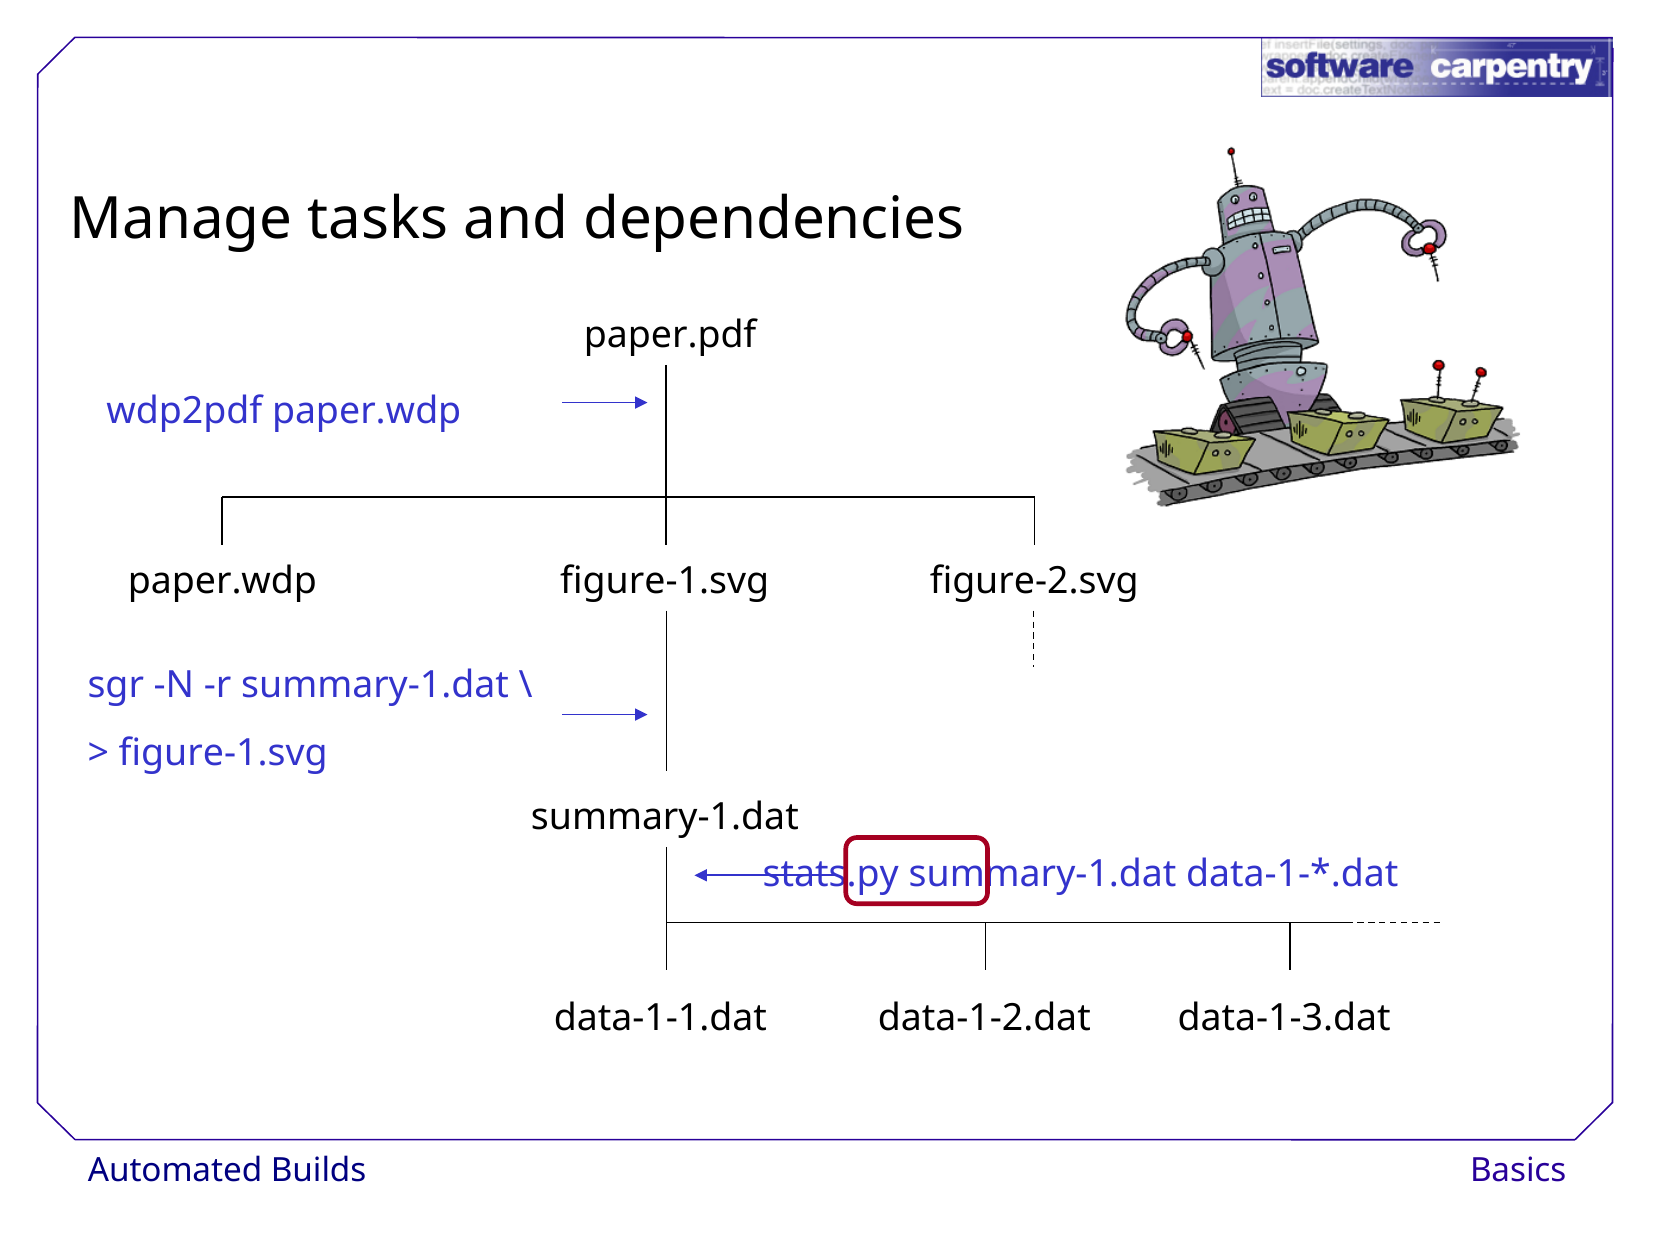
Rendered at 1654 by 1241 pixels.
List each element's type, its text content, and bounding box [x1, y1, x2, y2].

text_box paper.pdf [589, 329, 601, 345]
text_box figure-2.svg [839, 525, 1229, 609]
text_box paper.wdp [38, 525, 408, 609]
text_box figure-1.svg [470, 525, 839, 609]
text_box data-1-1.dat [464, 962, 788, 1046]
text_box data-1-3.dat [1181, 962, 1481, 1046]
text_box stats.py summary-1.dat data-1-*.dat [747, 876, 846, 902]
text_box paper.pdf [494, 279, 847, 363]
text_box Manage tasks and dependencies [54, 138, 1110, 259]
text_box data-1-2.dat [788, 962, 1181, 1046]
text_box paper.pdf [633, 329, 645, 345]
text_box stats.py summary-1.dat data-1-*.dat [849, 840, 985, 901]
picture [1110, 128, 1526, 522]
picture [1261, 39, 1613, 97]
text_box summary-1.dat [441, 761, 889, 845]
text_box wdp2pdf paper.wdp [91, 355, 637, 439]
text_box stats.py summary-1.dat data-1-*.dat [747, 818, 1564, 902]
text_box sgr -N -r summary-1.dat \ > figure-1.svg [72, 630, 698, 781]
